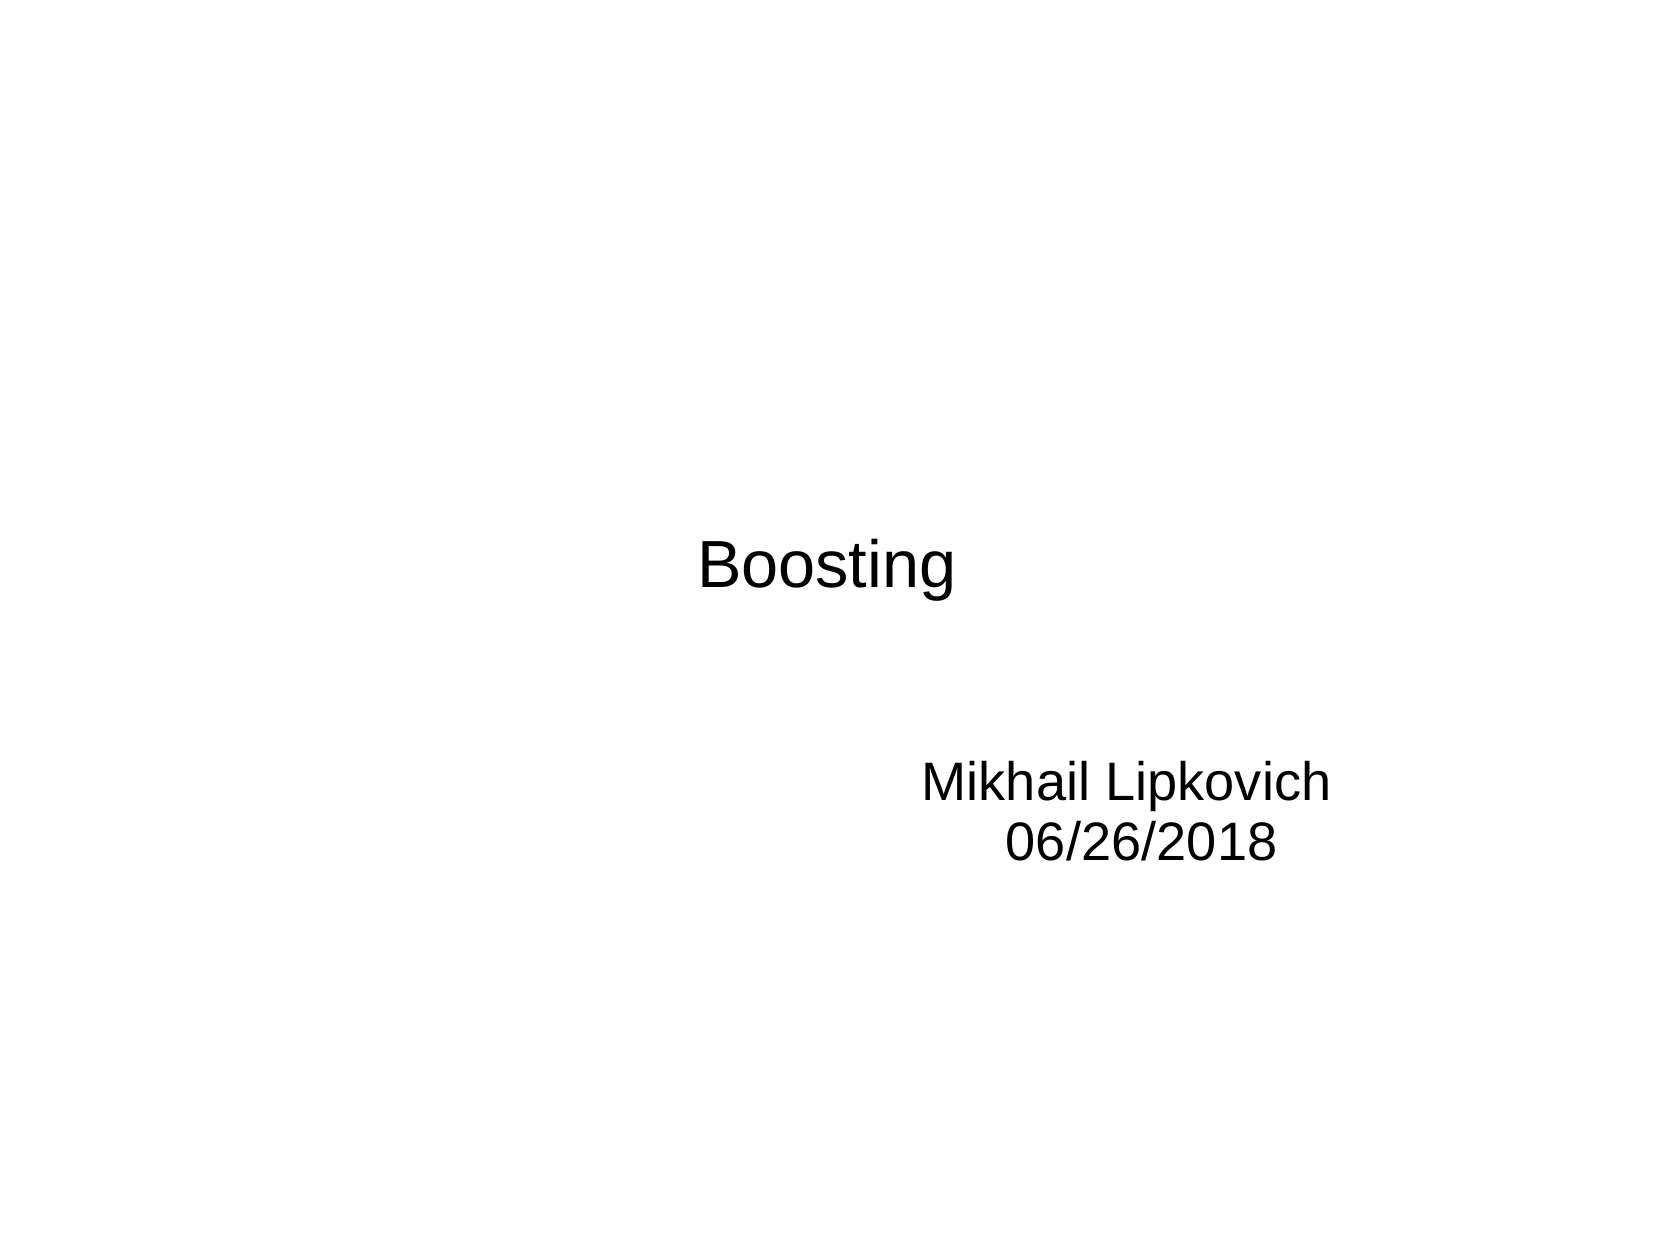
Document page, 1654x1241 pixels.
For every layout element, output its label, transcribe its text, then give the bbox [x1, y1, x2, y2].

subtitle Boosting Mikhail Lipkovich 06/26/2018 [82, 290, 1571, 1109]
